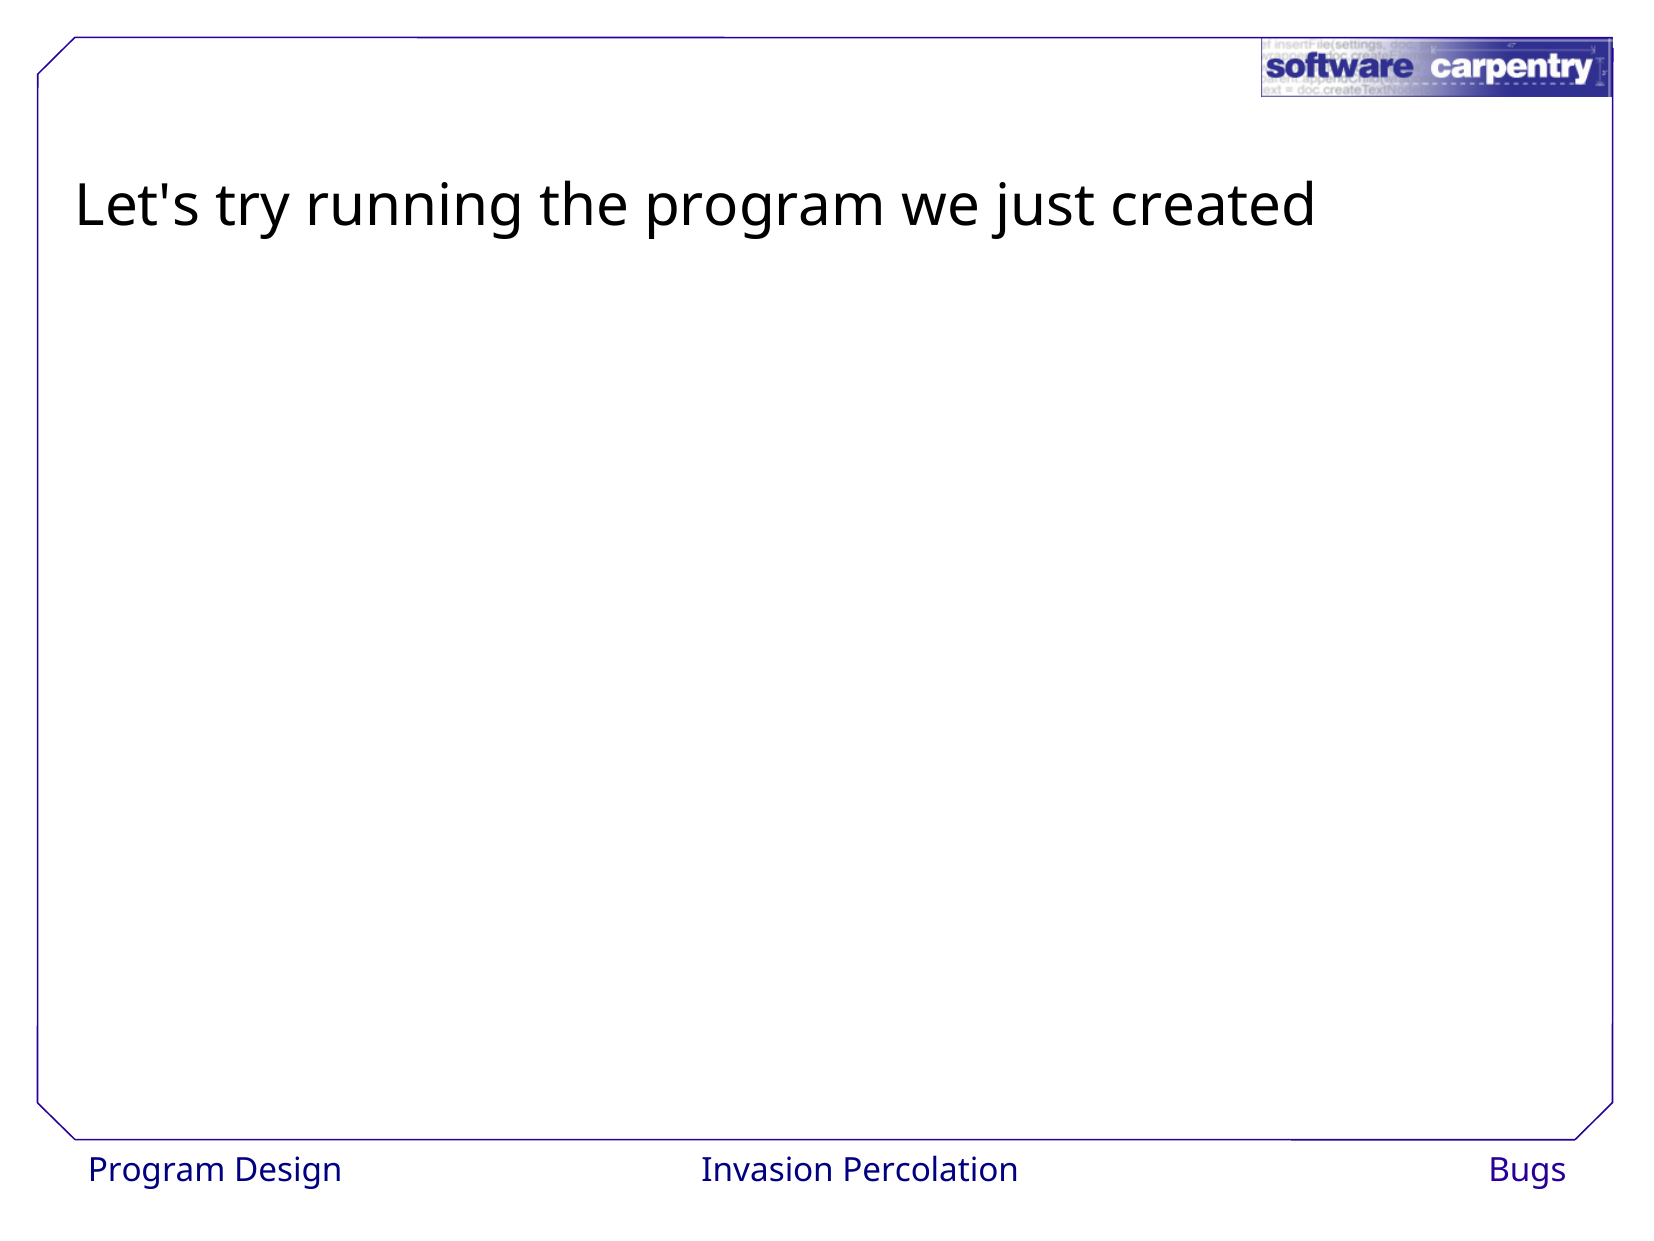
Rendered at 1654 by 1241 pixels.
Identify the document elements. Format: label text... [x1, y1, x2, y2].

text_box Let's try running the program we just created [59, 123, 1483, 245]
picture [1261, 39, 1613, 97]
